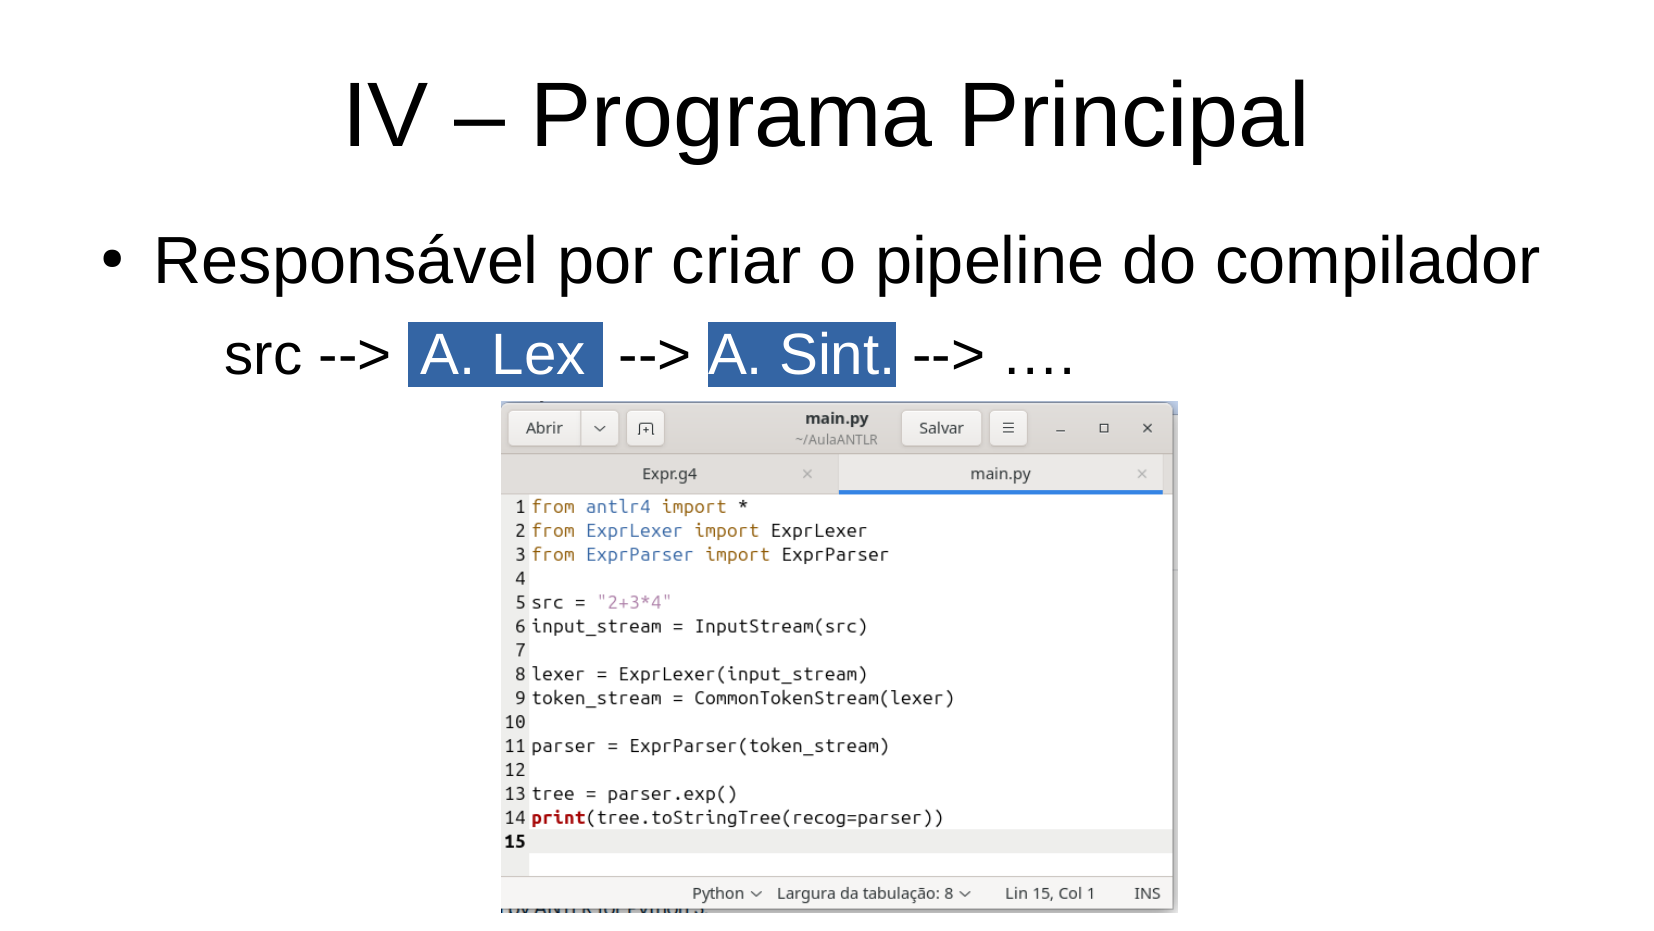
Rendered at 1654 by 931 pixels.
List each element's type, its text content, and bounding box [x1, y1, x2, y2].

title IV – Programa Principal [82, 37, 1571, 193]
list Responsável por criar o pipeline do compilador src --> A. Lex --> A. Sint. --> …. [82, 223, 1571, 763]
picture [501, 401, 1178, 913]
